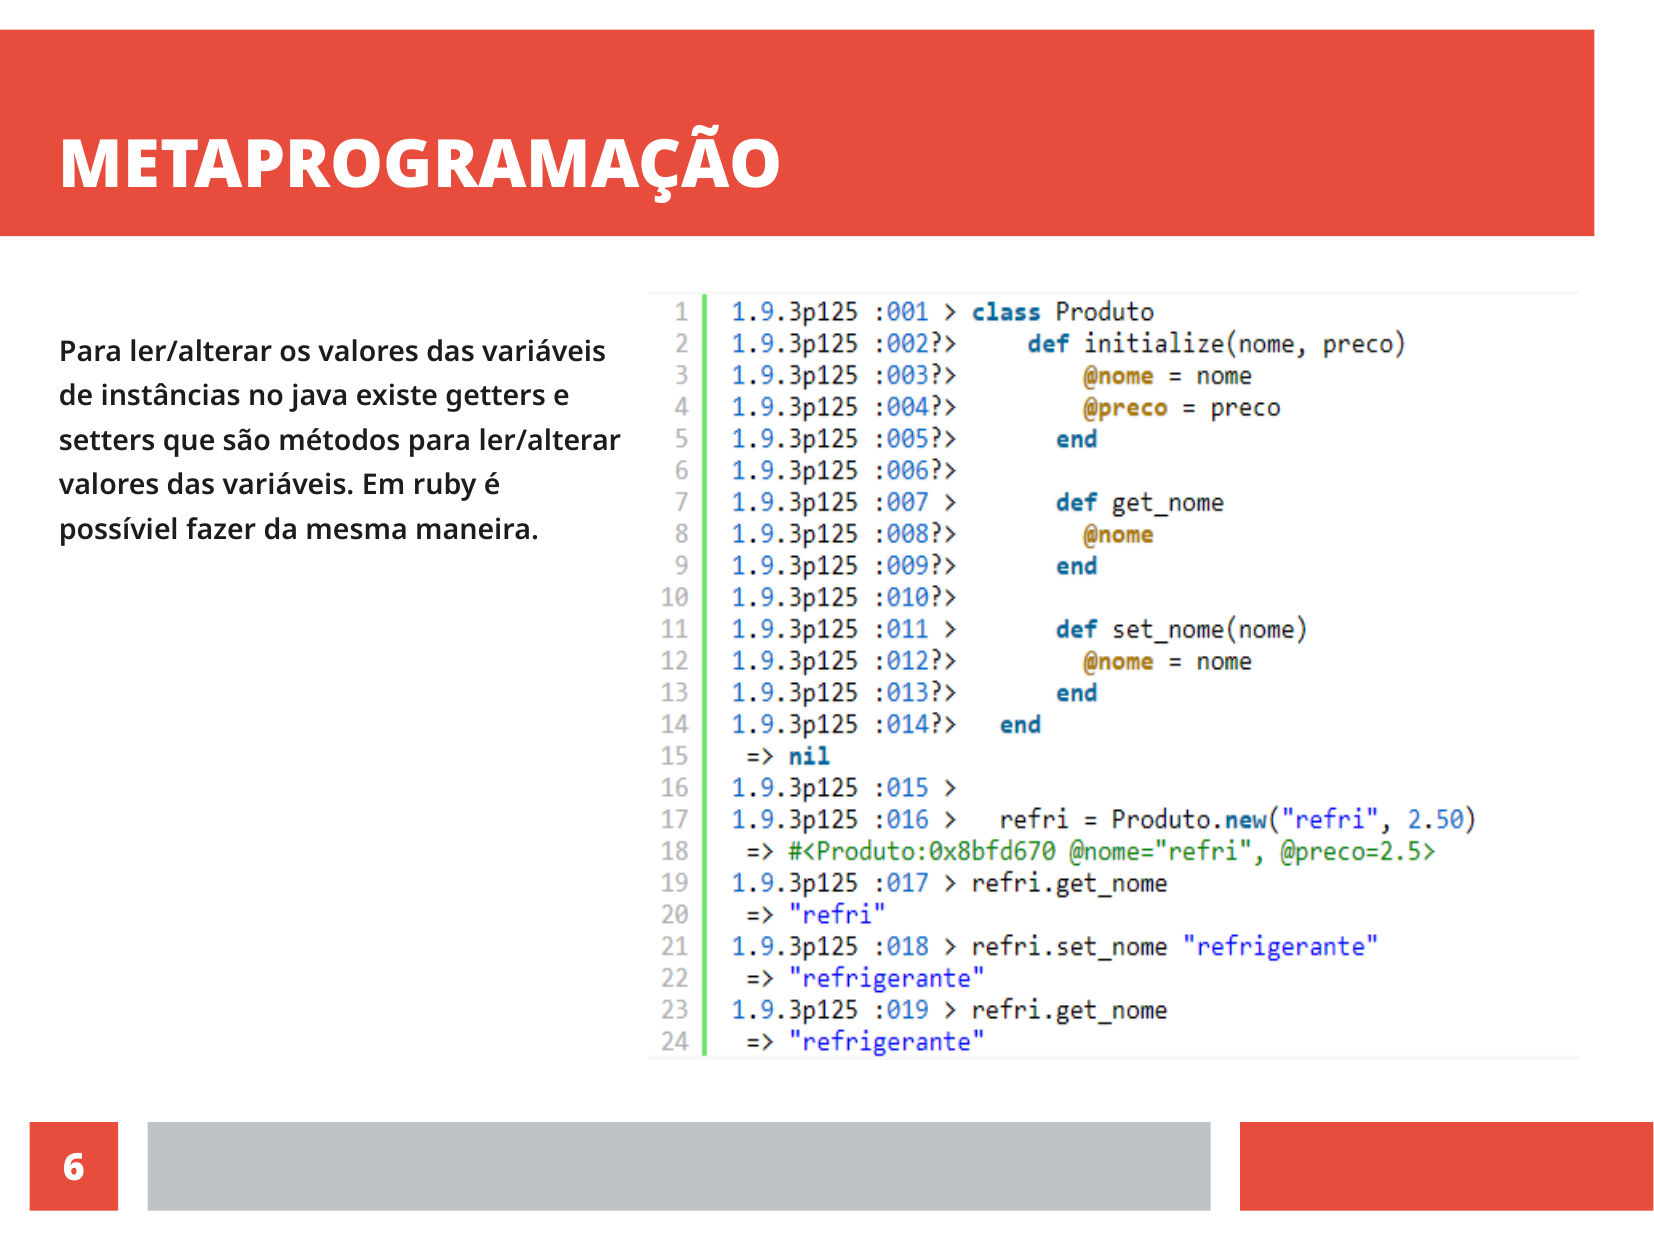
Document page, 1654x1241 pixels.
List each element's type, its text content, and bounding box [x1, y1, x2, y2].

list Para ler/alterar os valores das variáveis de instâncias no java existe getters e setters que são métodos para ler/alterar valores das variáveis. Em ruby é possíviel fazer da mesma maneira. [59, 324, 623, 557]
title METAPROGRAMAÇÃO [59, 59, 1595, 207]
picture [648, 291, 1579, 1060]
